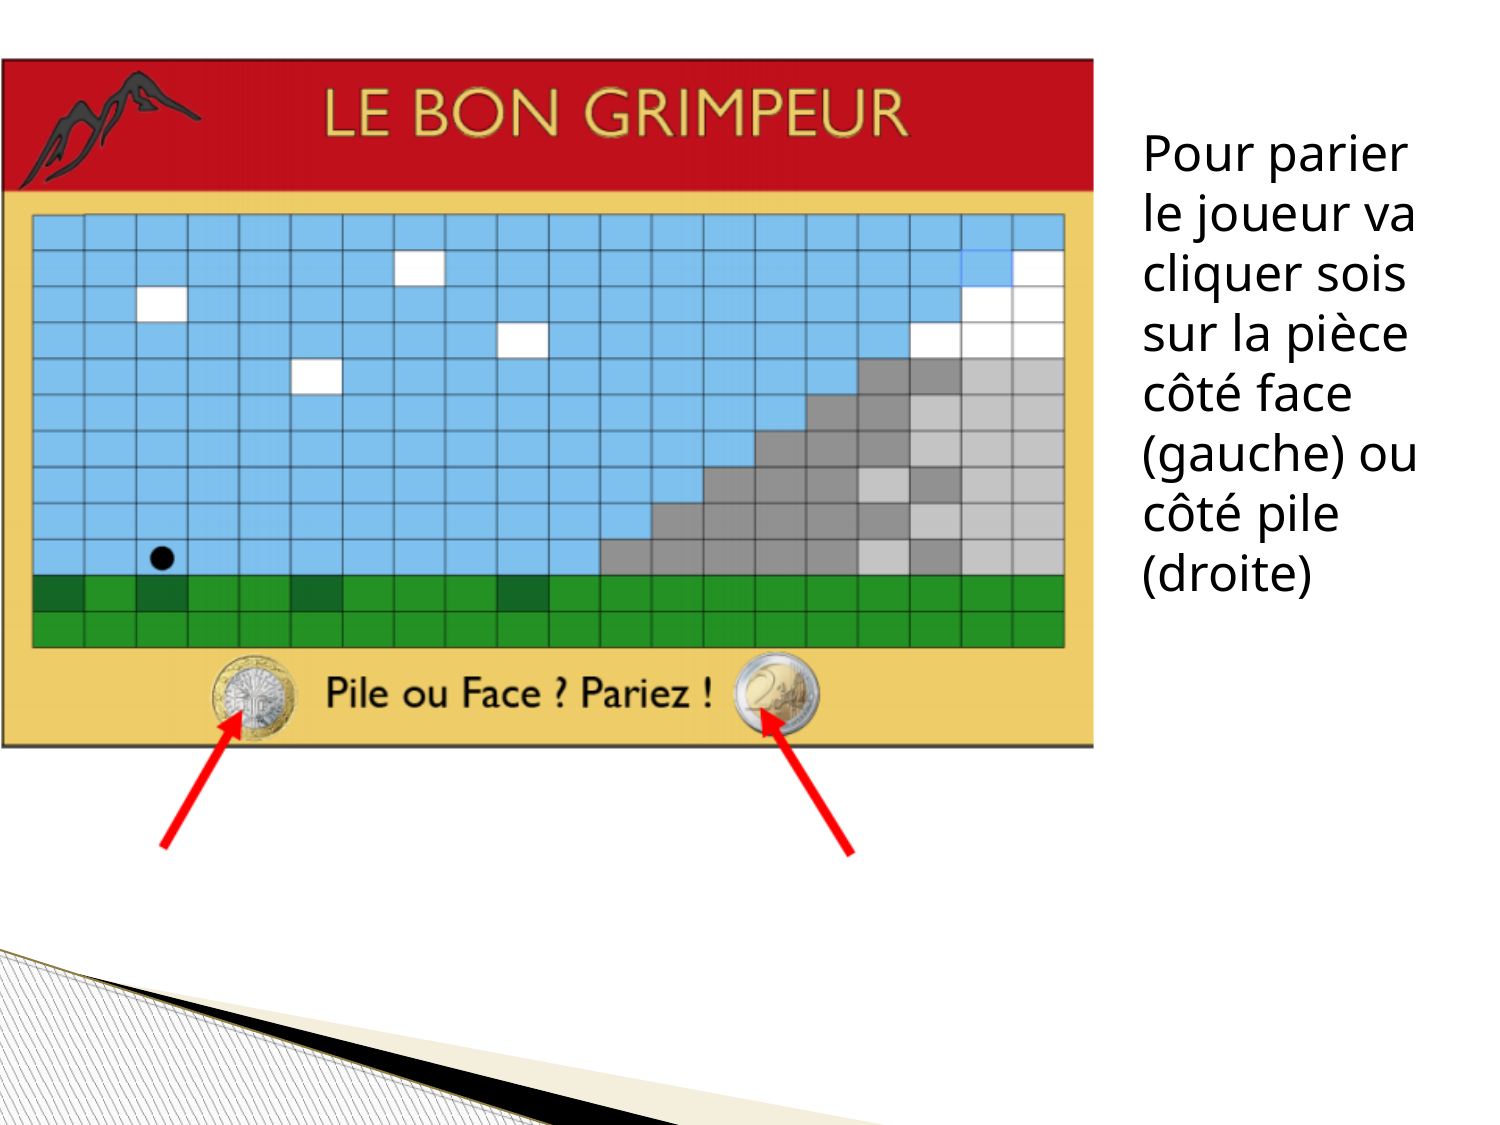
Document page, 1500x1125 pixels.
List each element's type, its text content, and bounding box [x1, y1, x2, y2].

text_box Pour parier le joueur va cliquer sois sur la pièce côté face (gauche) ou côté pile (droite) [1128, 113, 1447, 609]
picture [0, 54, 1097, 863]
picture [0, 952, 543, 1125]
